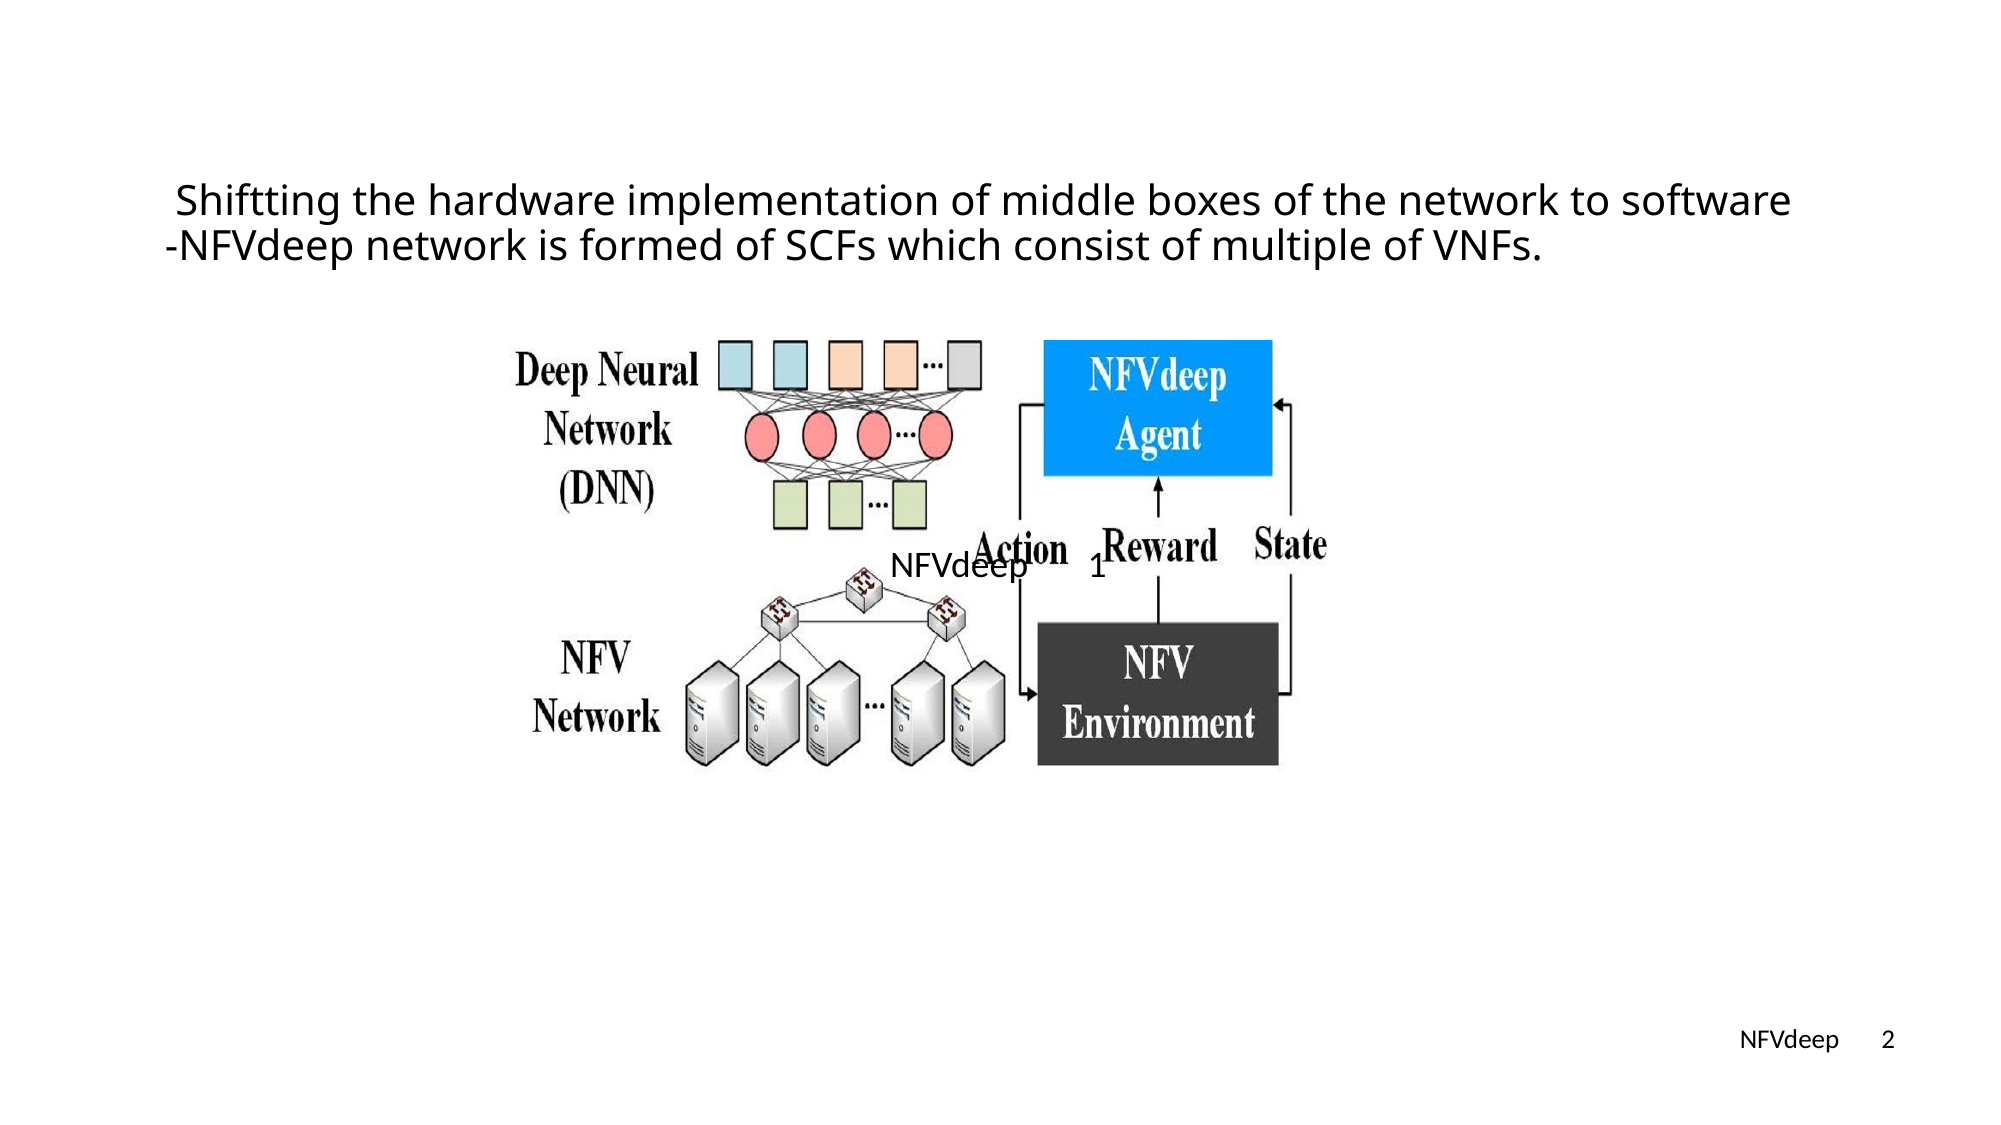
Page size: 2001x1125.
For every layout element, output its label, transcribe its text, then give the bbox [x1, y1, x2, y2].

list NFVdeep 2 [254, 1022, 1980, 1066]
picture [499, 341, 1327, 784]
title Shiftting the hardware implementation of middle boxes of the network to software -NFVdeep network is formed of SCFs which consist of multiple of VNFs. [149, 0, 1875, 703]
text_box NFVdeep 1 [875, 532, 1122, 592]
